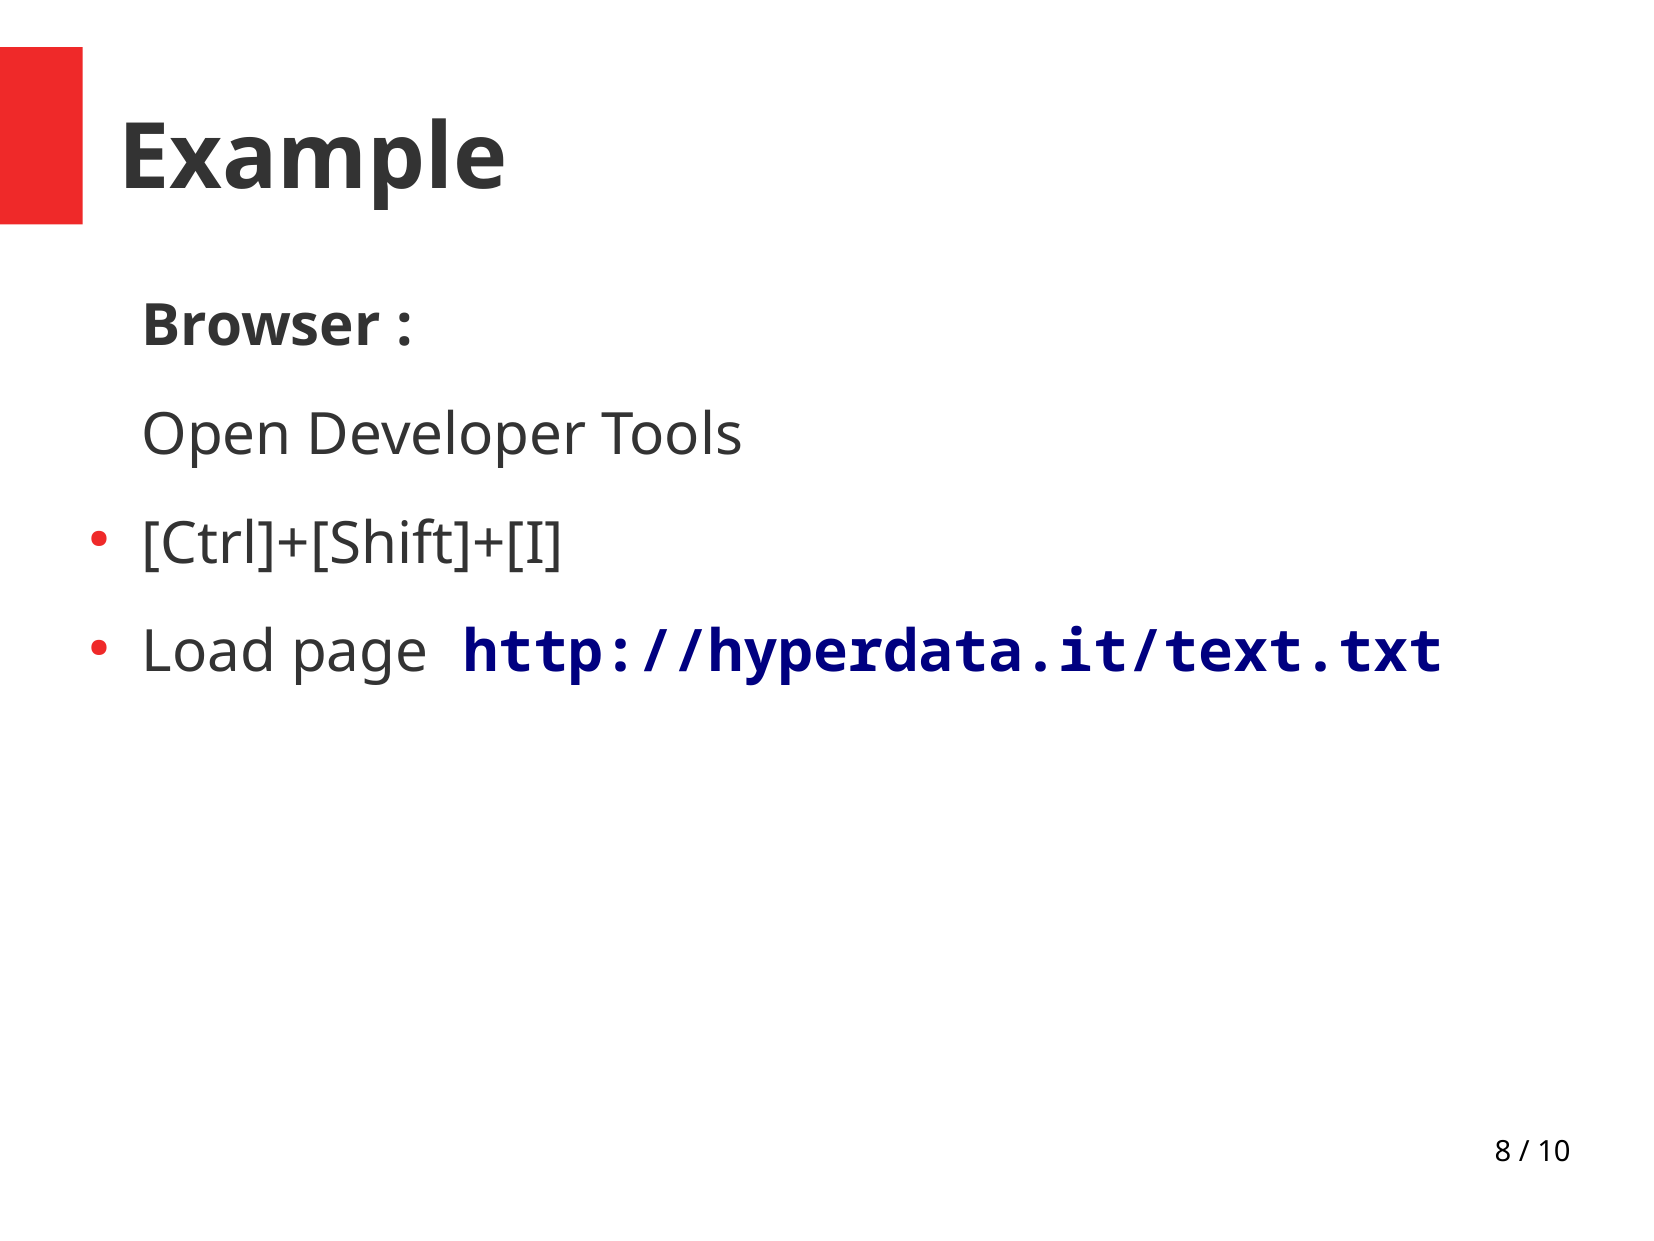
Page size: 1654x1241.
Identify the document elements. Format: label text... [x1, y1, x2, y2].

list Browser : Open Developer Tools [Ctrl]+[Shift]+[I] Load page http://hyperdata.it/text.txt [70, 283, 1489, 1003]
title Example [118, 49, 1571, 257]
